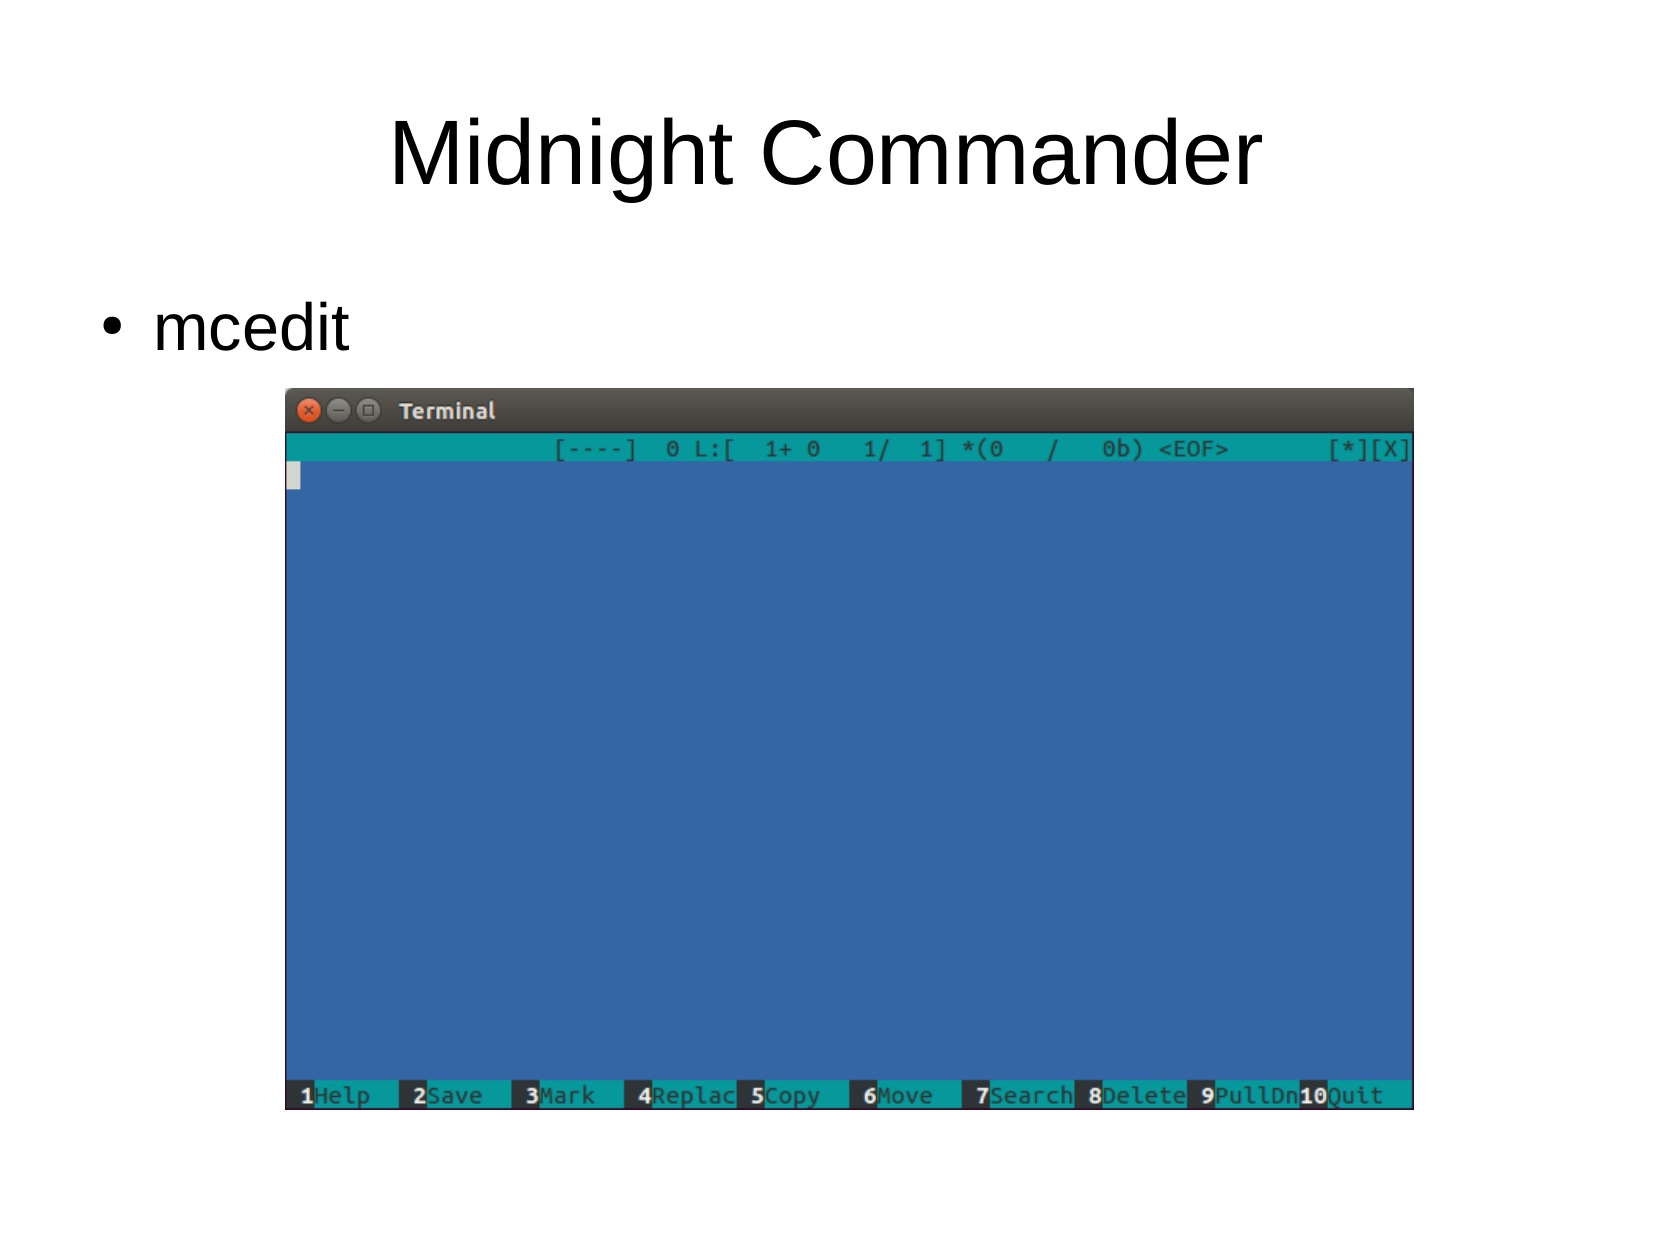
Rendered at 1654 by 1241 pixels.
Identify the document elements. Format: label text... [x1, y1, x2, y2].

title Midnight Commander [82, 49, 1571, 257]
list mcedit [82, 290, 1571, 1010]
picture [285, 388, 1414, 1111]
